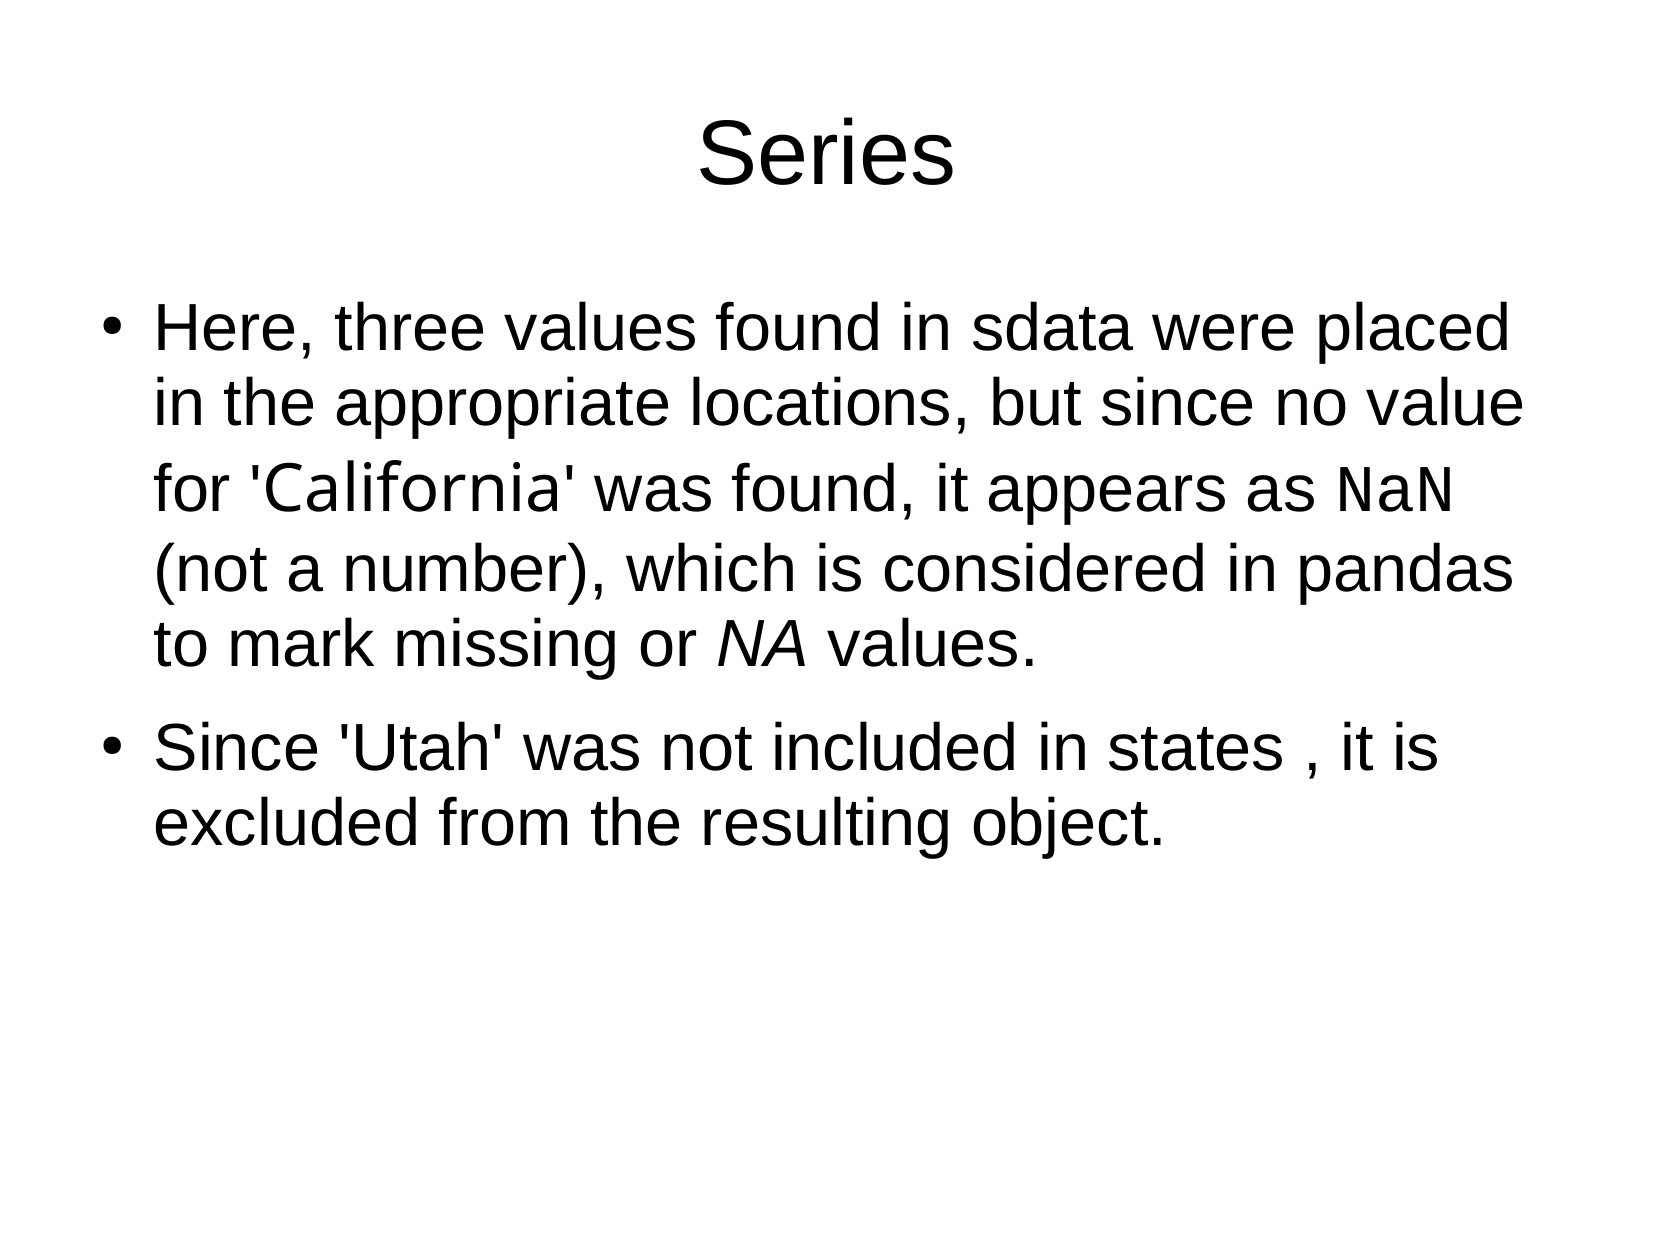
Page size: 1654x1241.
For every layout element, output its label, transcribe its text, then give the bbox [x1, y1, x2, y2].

title Series [82, 49, 1571, 257]
list Here, three values found in sdata were placed in the appropriate locations, but since no value for 'California' was found, it appears as NaN (not a number), which is considered in pandas to mark missing or NA values. Since 'Utah' was not included in states , it is excluded from the resulting object. [82, 290, 1571, 1010]
